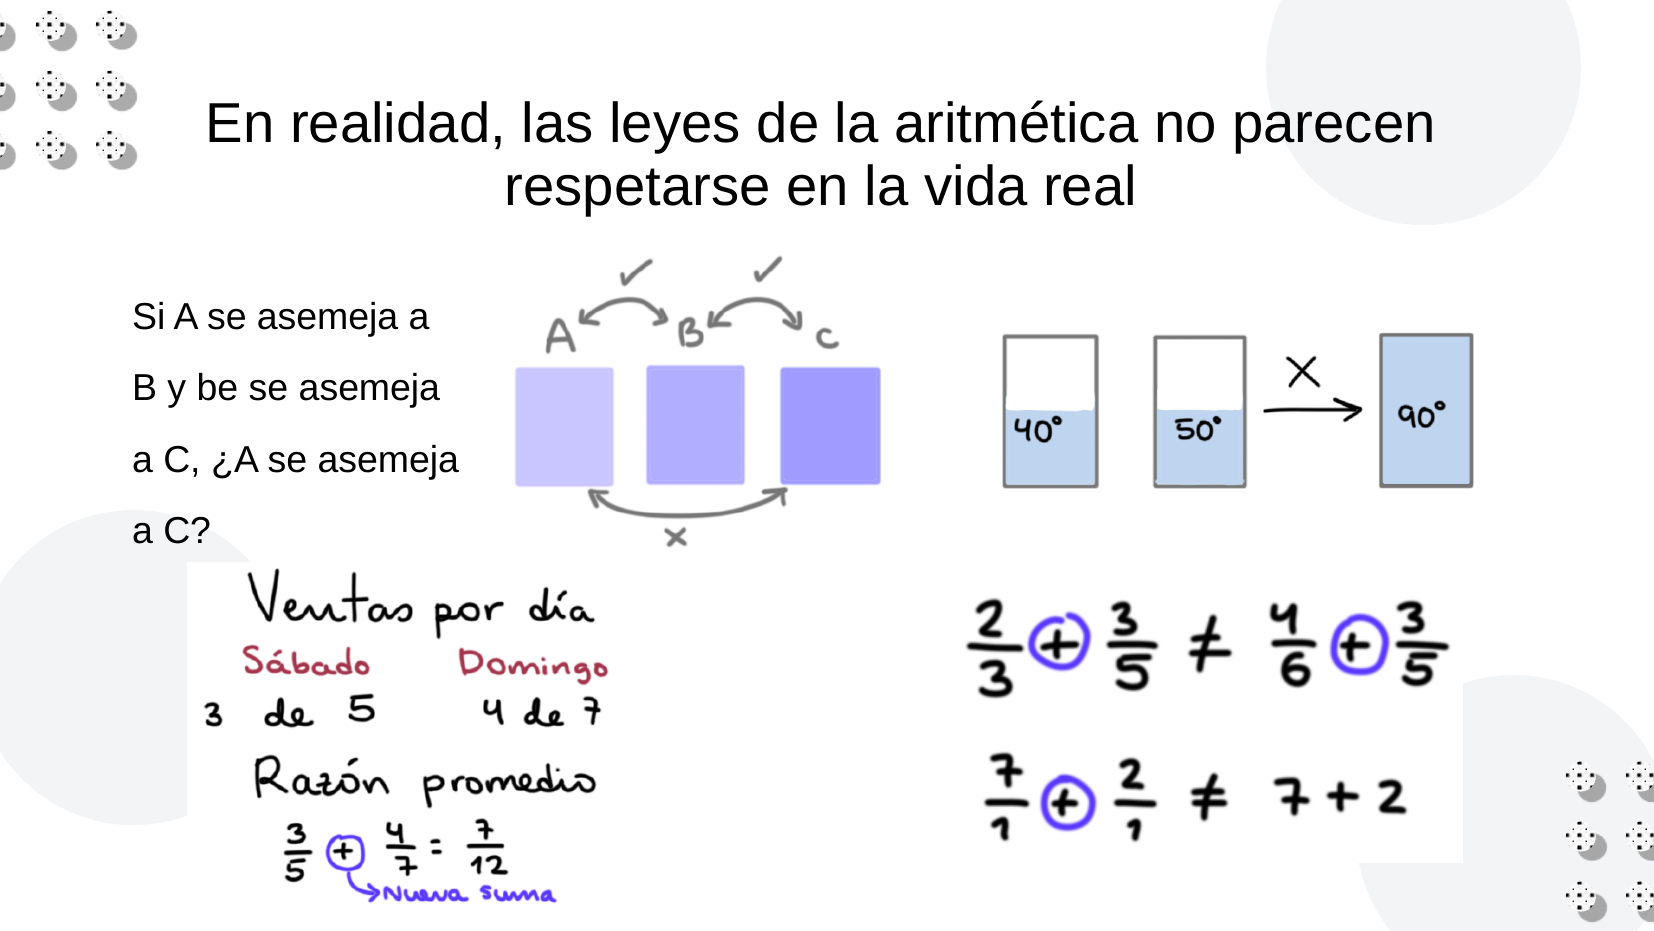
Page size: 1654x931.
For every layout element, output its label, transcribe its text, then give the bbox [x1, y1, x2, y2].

picture [35, 70, 66, 101]
list Si A se asemeja a B y be se asemeja a C, ¿A se asemeja a C? [61, 295, 487, 553]
picture [1565, 821, 1596, 852]
picture [1625, 761, 1654, 792]
picture [187, 562, 632, 915]
picture [975, 297, 1501, 526]
title En realidad, las leyes de la aritmética no parecen respetarse en la vida real [76, 76, 1565, 233]
picture [1625, 821, 1654, 852]
picture [1565, 761, 1596, 792]
picture [1625, 881, 1654, 912]
picture [487, 251, 901, 553]
picture [0, 133, 7, 158]
picture [99, 70, 123, 76]
picture [951, 565, 1463, 863]
picture [0, 73, 6, 98]
picture [1565, 881, 1596, 912]
picture [35, 130, 67, 161]
picture [0, 13, 6, 38]
picture [95, 10, 126, 41]
picture [35, 10, 66, 41]
